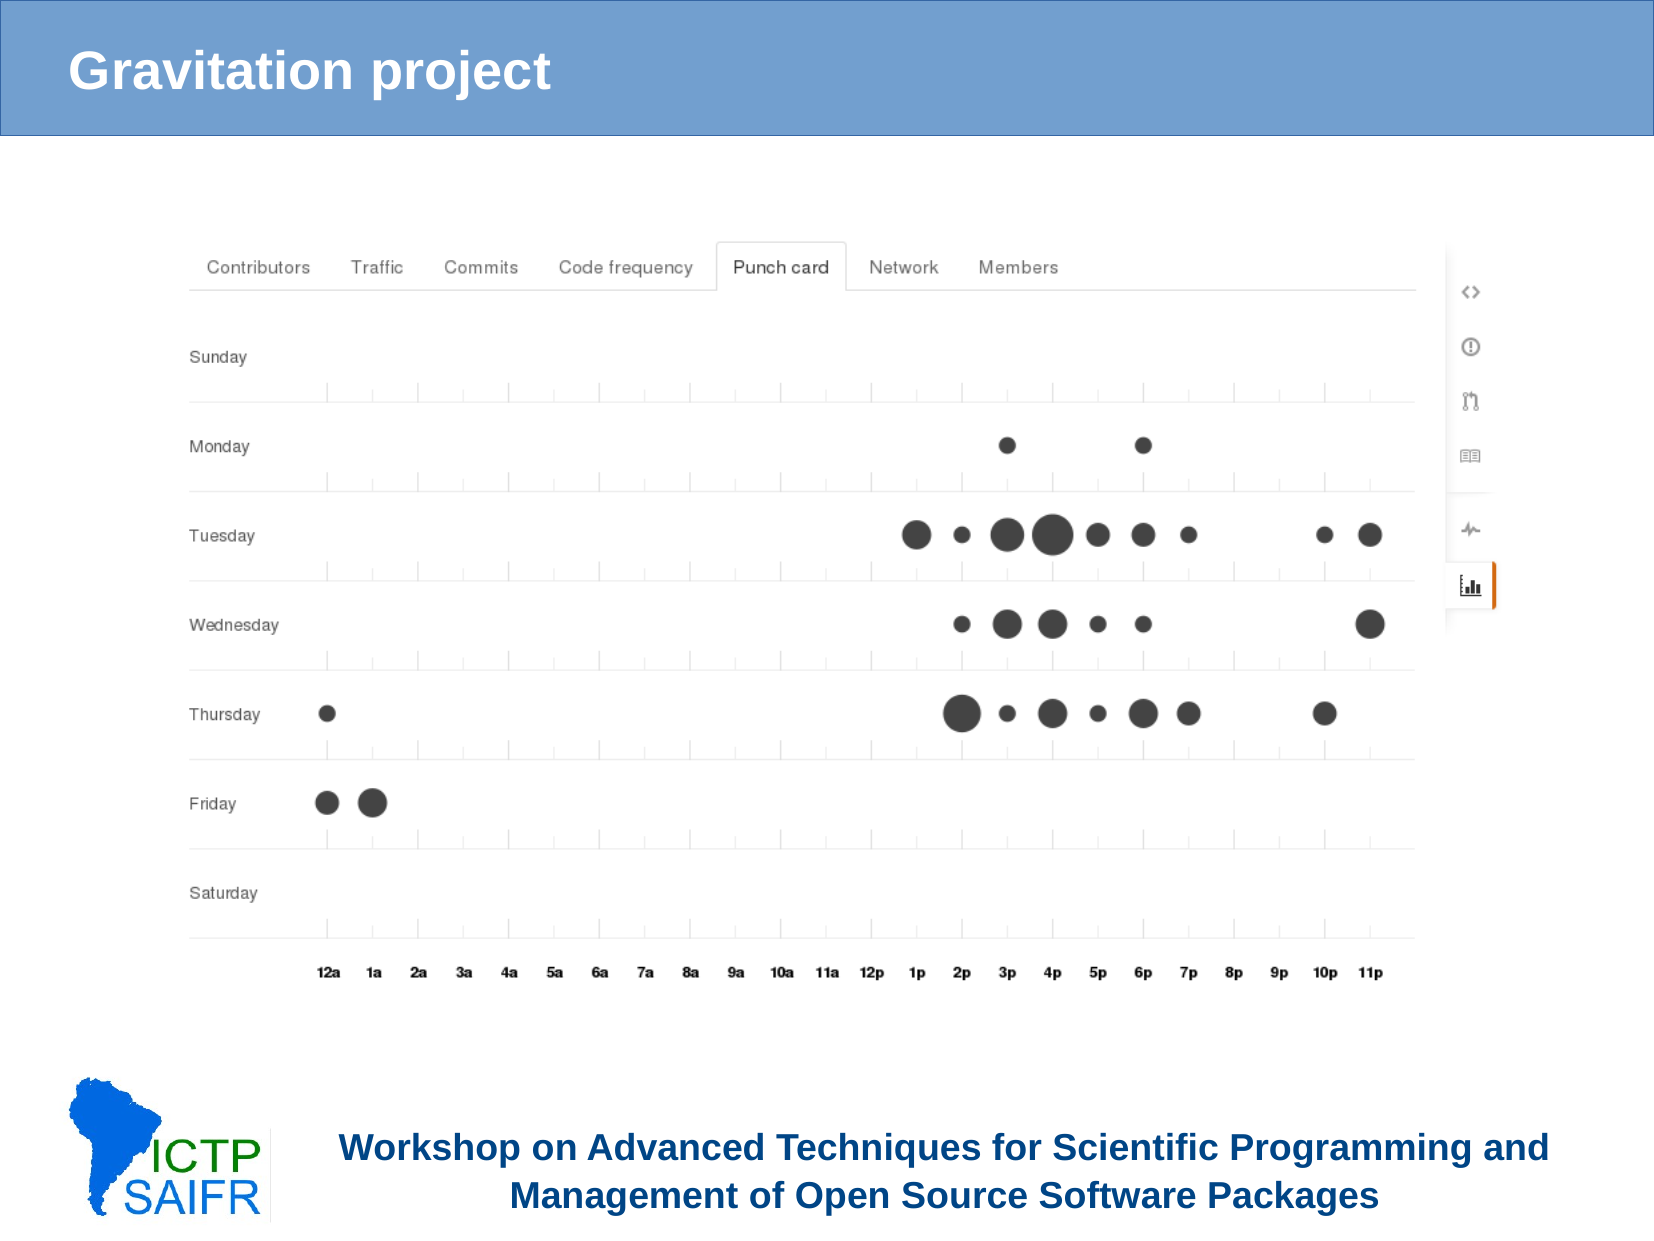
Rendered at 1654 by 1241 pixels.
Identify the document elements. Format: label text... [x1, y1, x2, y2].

picture [176, 227, 1519, 999]
text_box Workshop on Advanced Techniques for Scientific Programming and Management of Open Source Software Packages [255, 1112, 1636, 1233]
text_box [0, 0, 1654, 136]
text_box Gravitation project [54, 33, 580, 109]
picture [47, 1064, 271, 1235]
